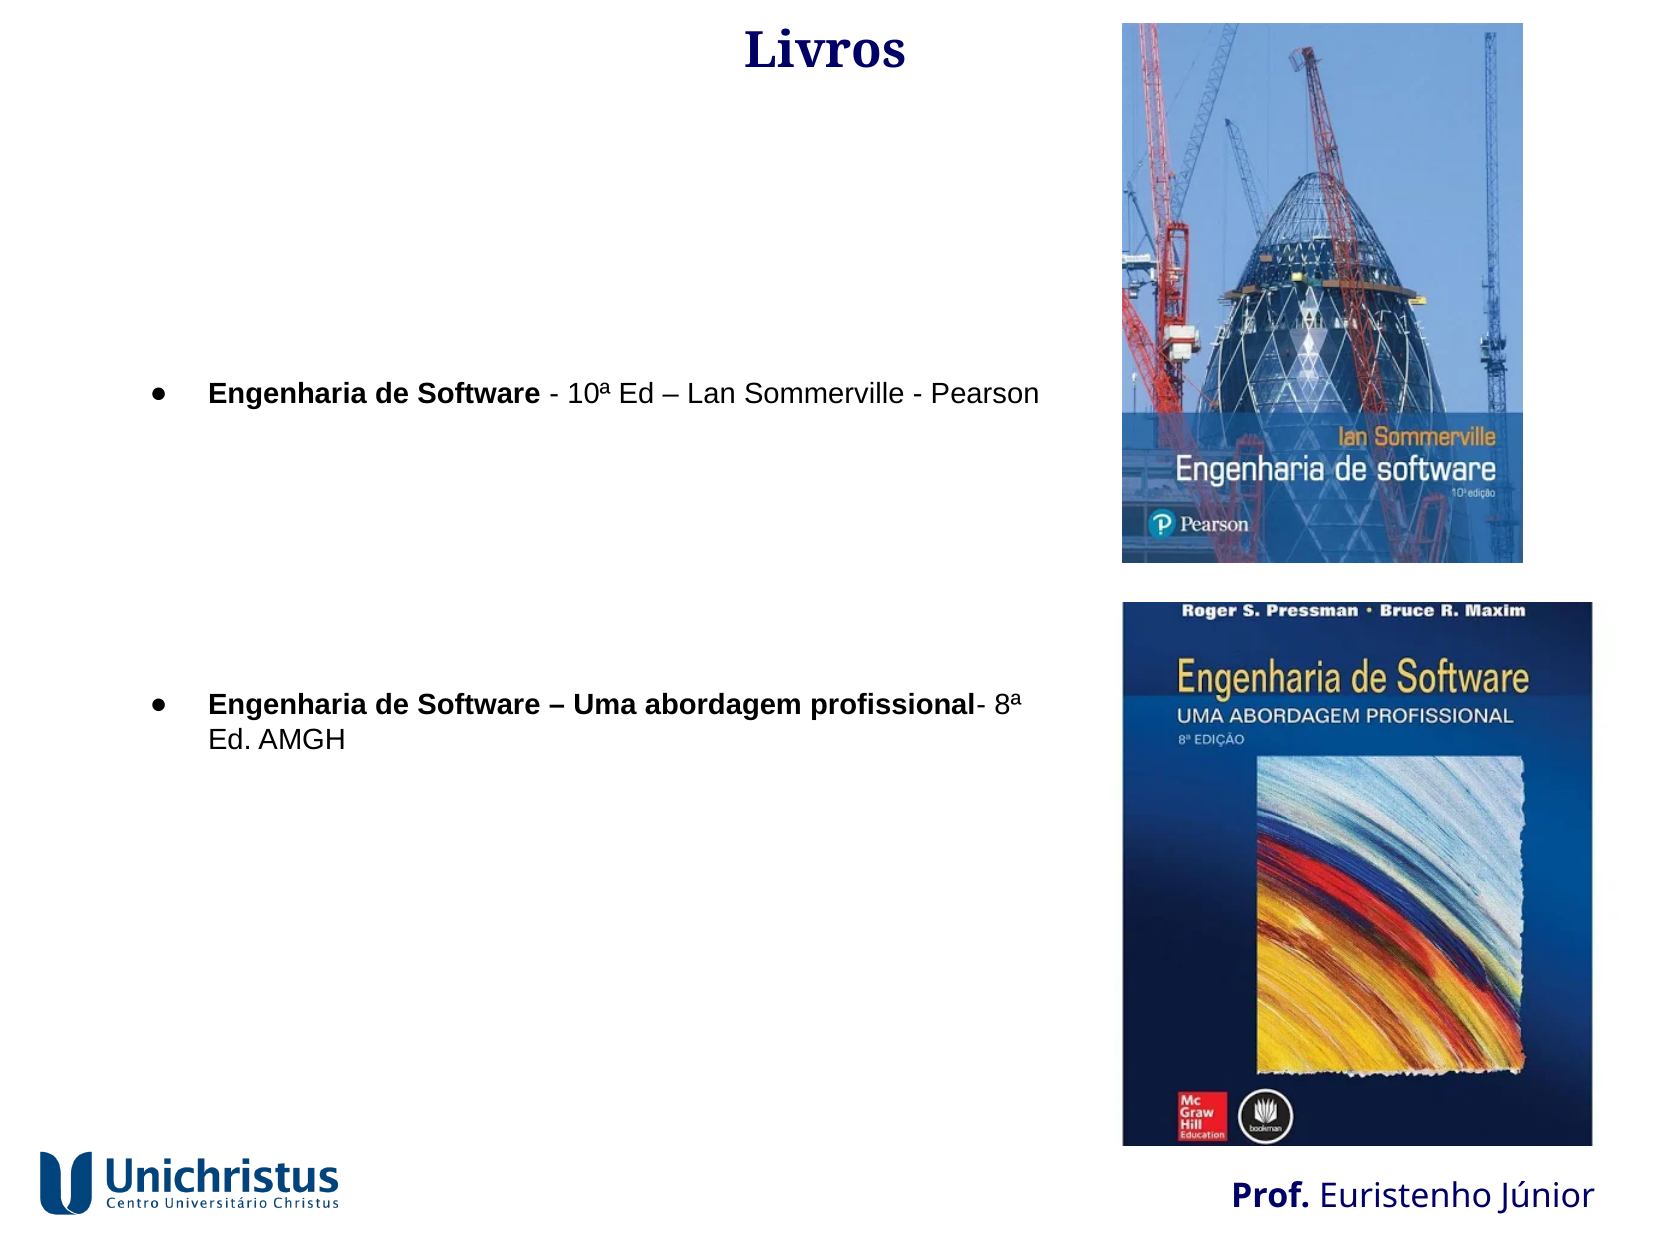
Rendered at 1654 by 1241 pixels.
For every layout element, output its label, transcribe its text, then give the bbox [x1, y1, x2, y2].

text_box Prof. Euristenho Júnior [1216, 1163, 1654, 1224]
text_box Engenharia de Software - 10ª Ed – Lan Sommerville - Pearson Engenharia de Software – Uma abordagem profissional- 8ª Ed. AMGH [118, 359, 1075, 957]
picture [1122, 23, 1523, 563]
picture [1086, 602, 1630, 1146]
picture [35, 1148, 343, 1217]
text_box Livros [730, 6, 926, 113]
